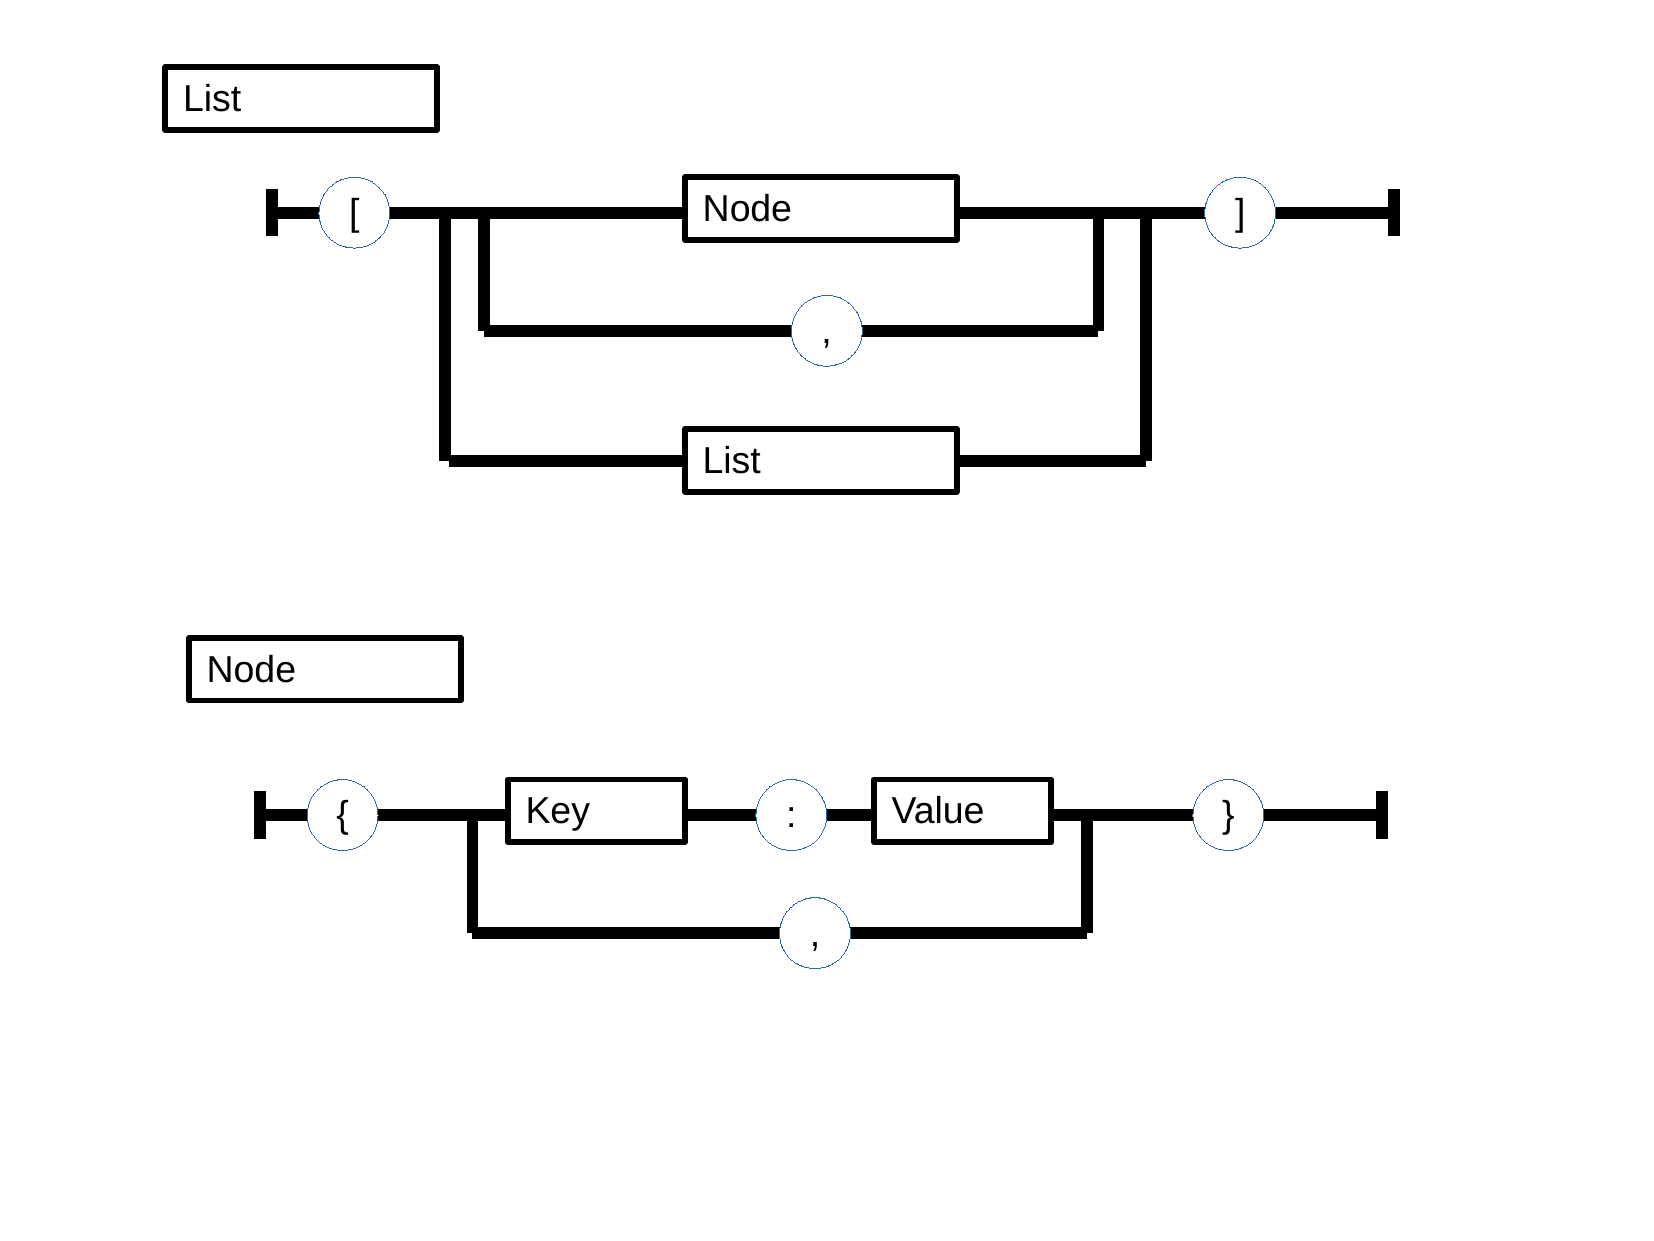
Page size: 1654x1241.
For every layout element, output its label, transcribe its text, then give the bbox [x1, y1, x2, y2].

text_box : [755, 779, 827, 851]
text_box Value [874, 779, 1052, 843]
text_box List [165, 67, 438, 130]
text_box Node [685, 177, 957, 240]
text_box , [791, 295, 863, 367]
text_box { [307, 779, 379, 851]
text_box } [1192, 779, 1264, 851]
text_box Key [507, 779, 686, 843]
text_box [ [318, 177, 390, 249]
text_box Node [188, 637, 461, 701]
text_box List [685, 428, 957, 492]
text_box , [779, 897, 851, 969]
text_box ] [1204, 177, 1276, 249]
